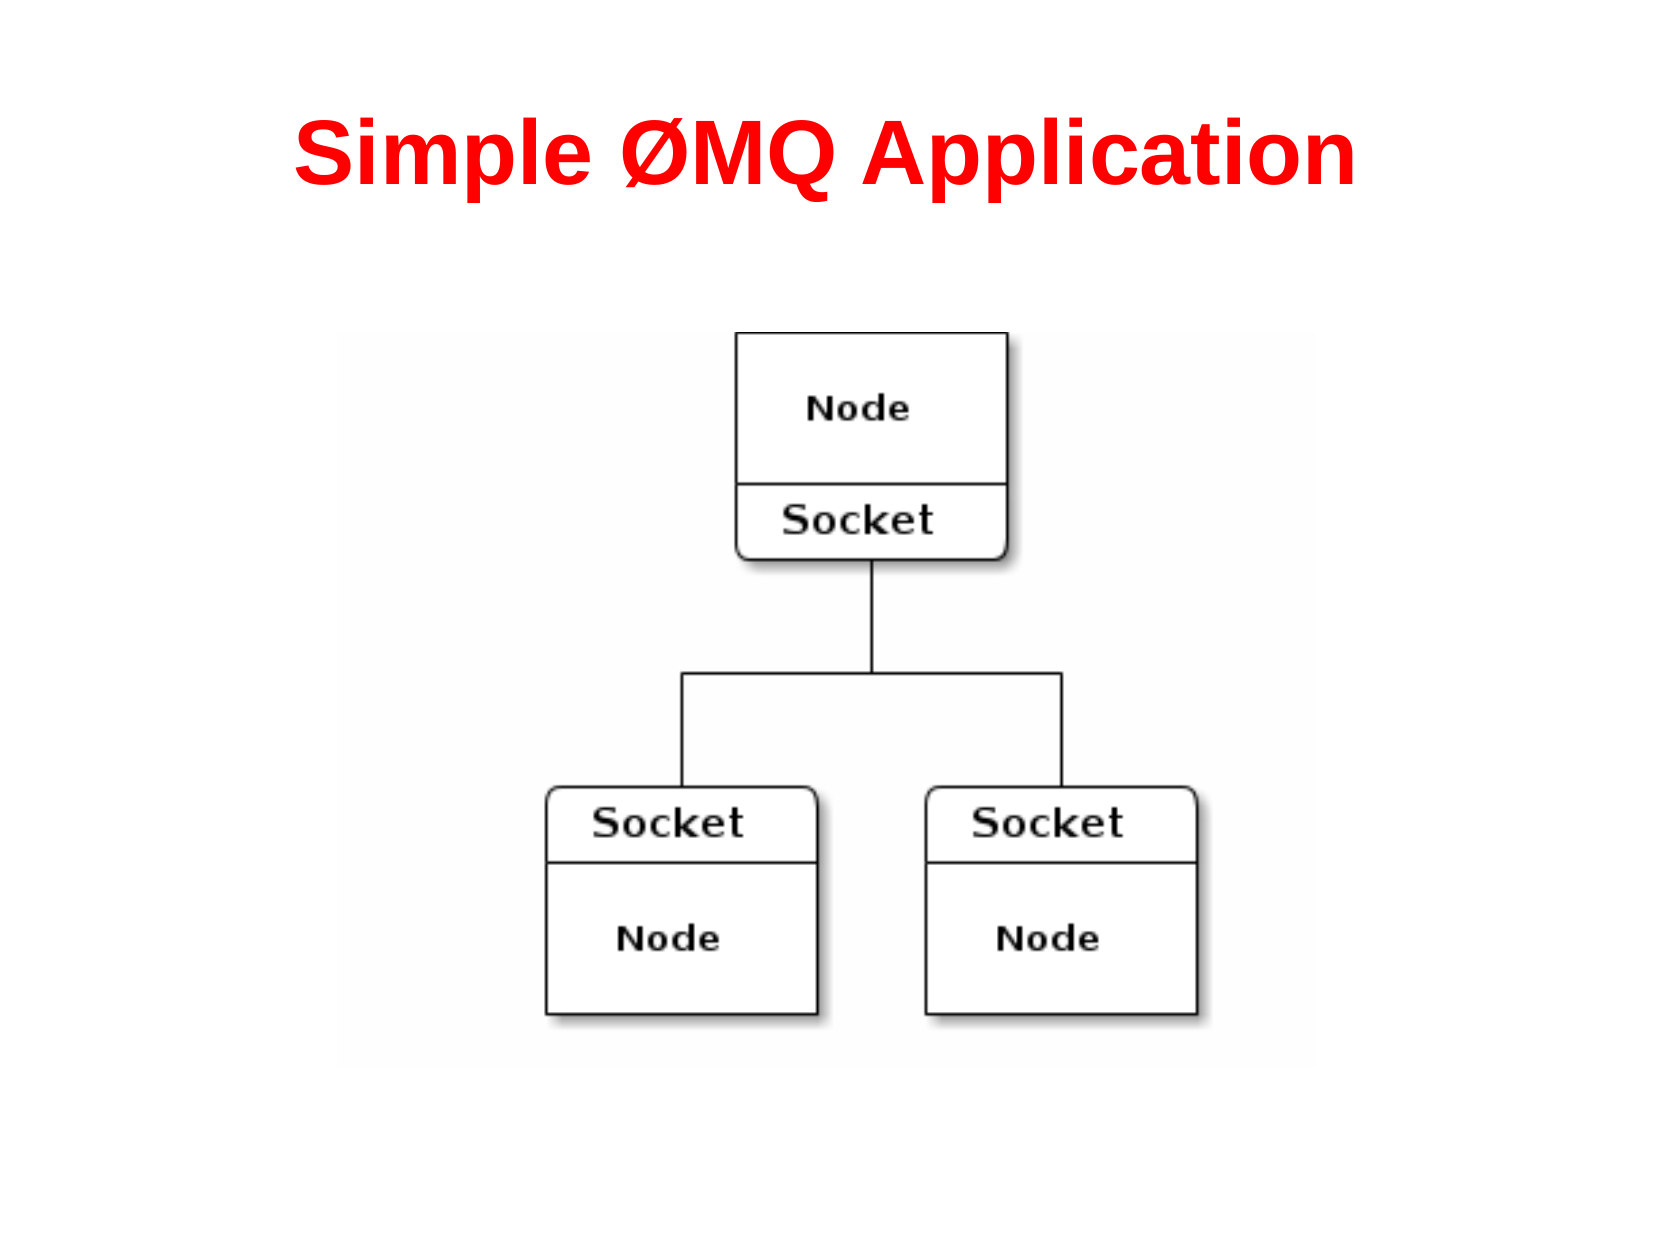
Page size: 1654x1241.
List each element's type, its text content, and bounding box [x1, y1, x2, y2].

picture [337, 332, 1316, 1067]
title Simple ØMQ Application [82, 49, 1571, 257]
